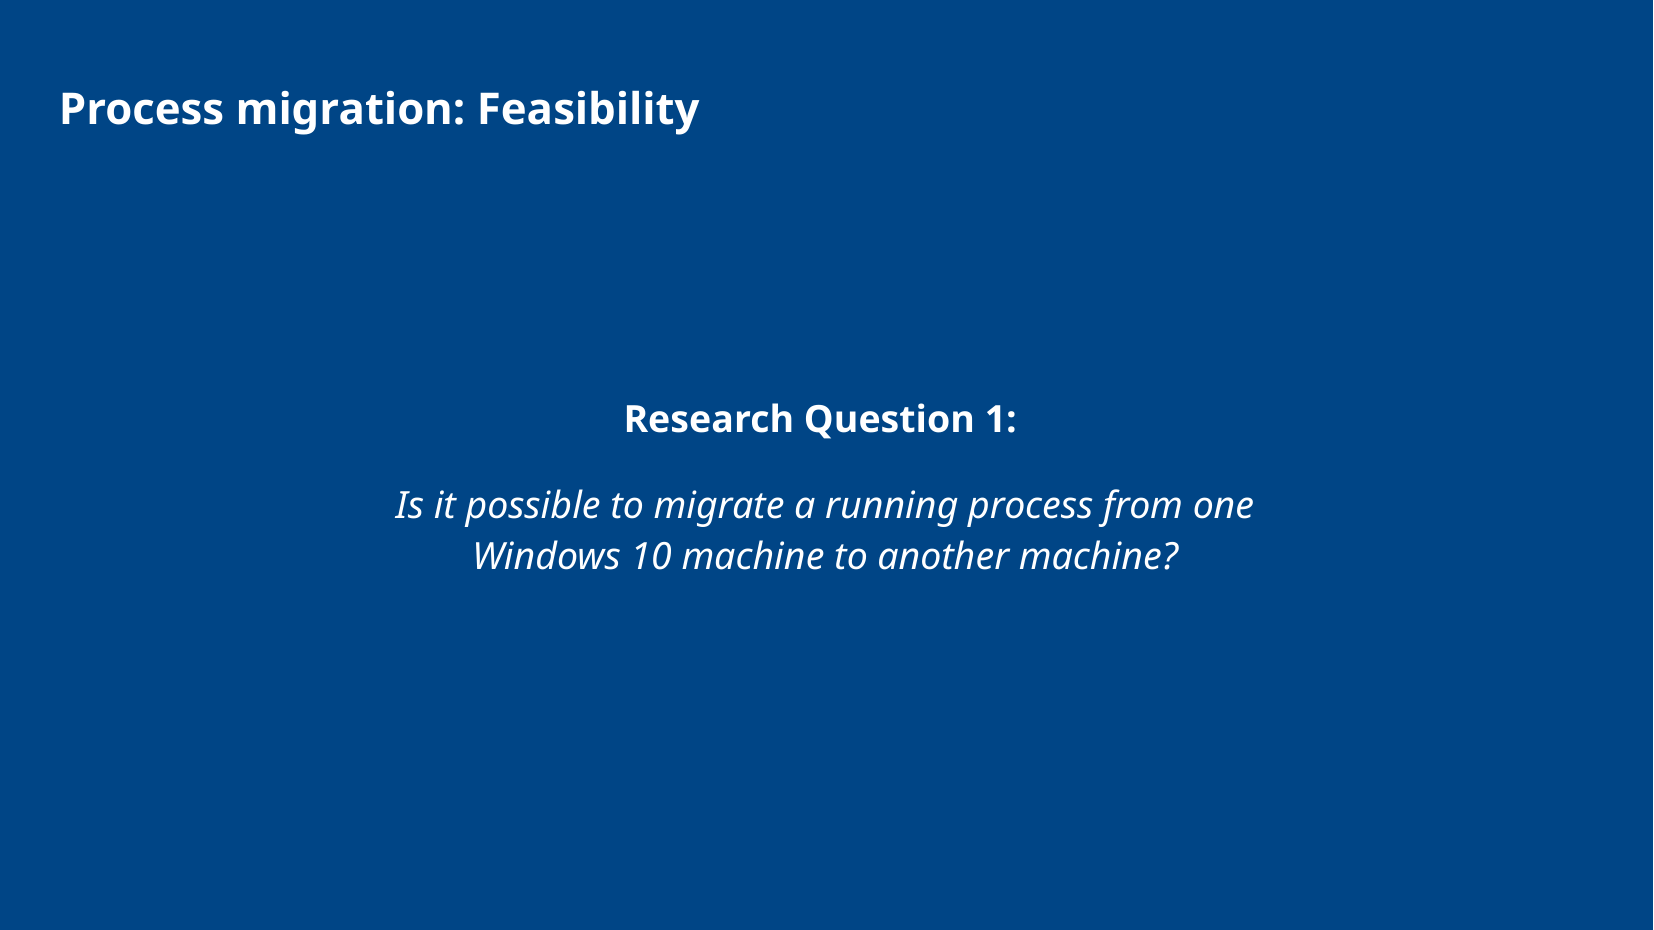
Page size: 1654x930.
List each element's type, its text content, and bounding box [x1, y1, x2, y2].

title Process migration: Feasibility [58, 26, 1594, 138]
subtitle Research Question 1: Is it possible to migrate a running process from one Windows 10 machine to another machine? [349, 216, 1302, 756]
